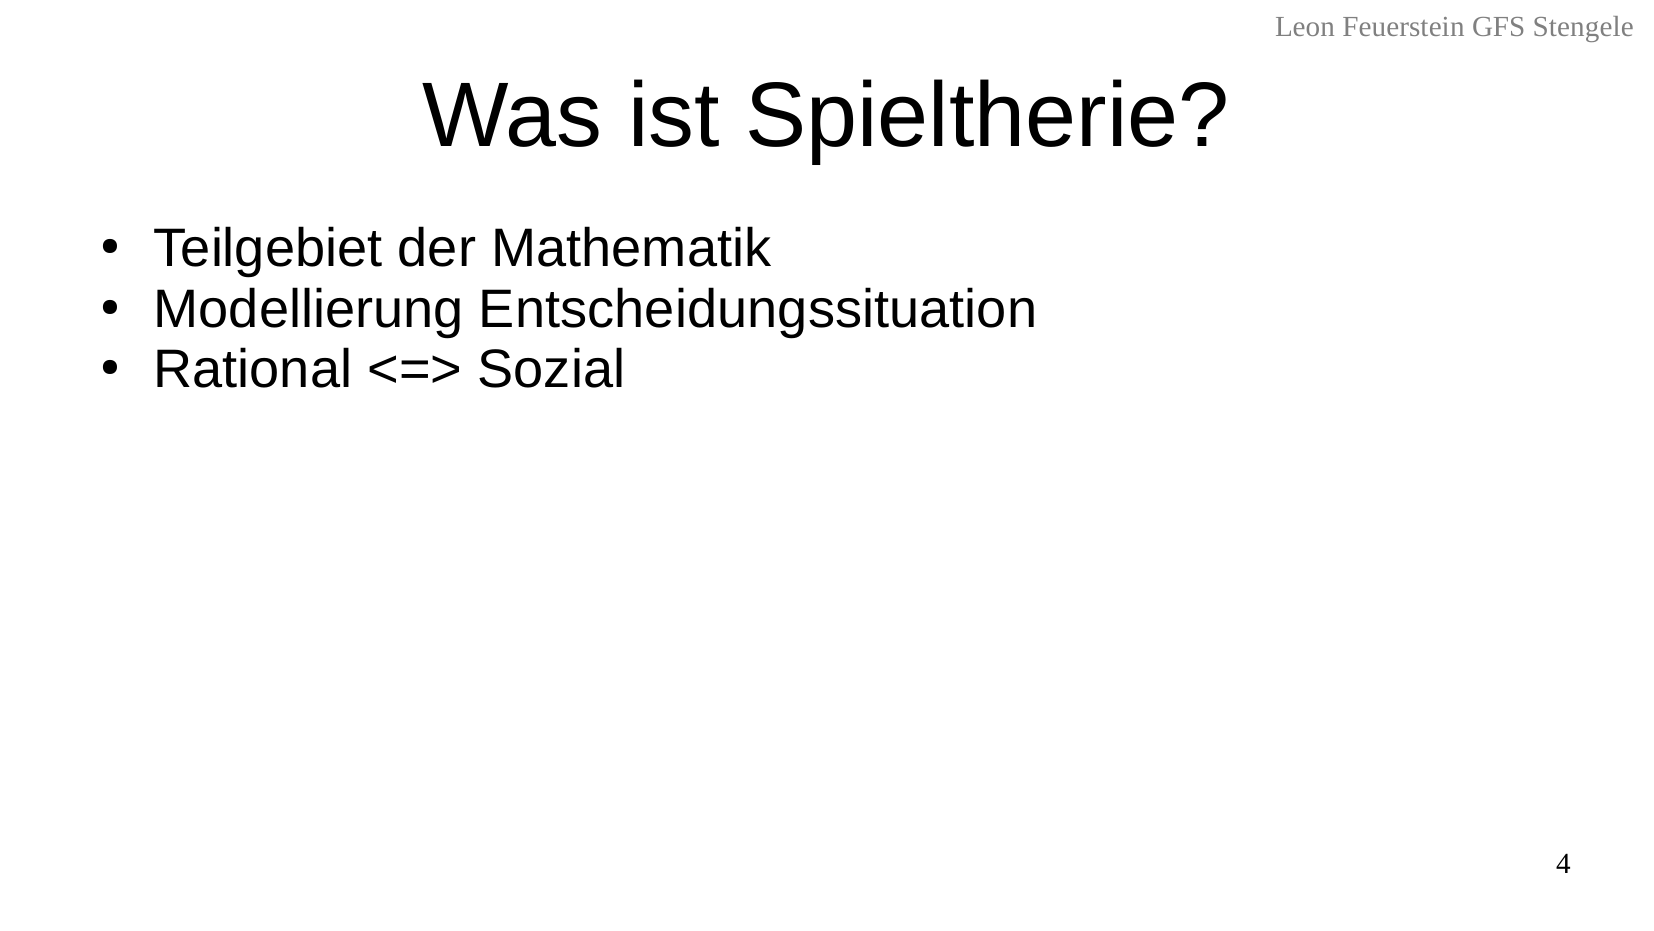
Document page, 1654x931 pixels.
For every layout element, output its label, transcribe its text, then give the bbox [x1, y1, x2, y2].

list Teilgebiet der Mathematik Modellierung Entscheidungssituation Rational <=> Sozial [82, 217, 1571, 758]
title Was ist Spieltherie? [82, 37, 1571, 193]
